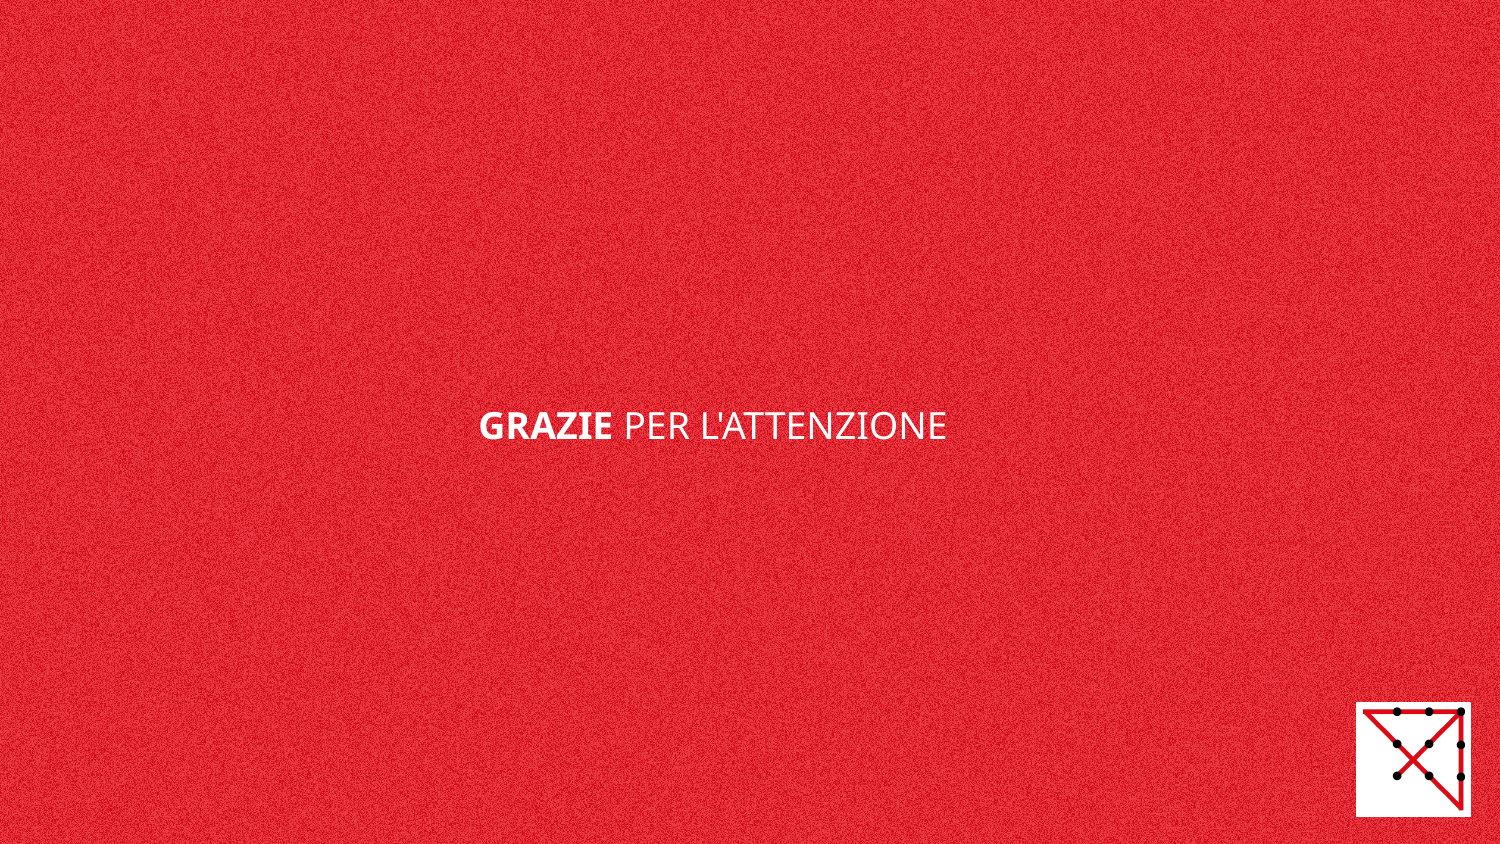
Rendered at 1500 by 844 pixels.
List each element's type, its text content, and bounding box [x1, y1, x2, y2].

text_box [1356, 703, 1471, 817]
picture [0, 0, 1500, 844]
subtitle GRAZIE PER L'ATTENZIONE [463, 387, 1037, 457]
